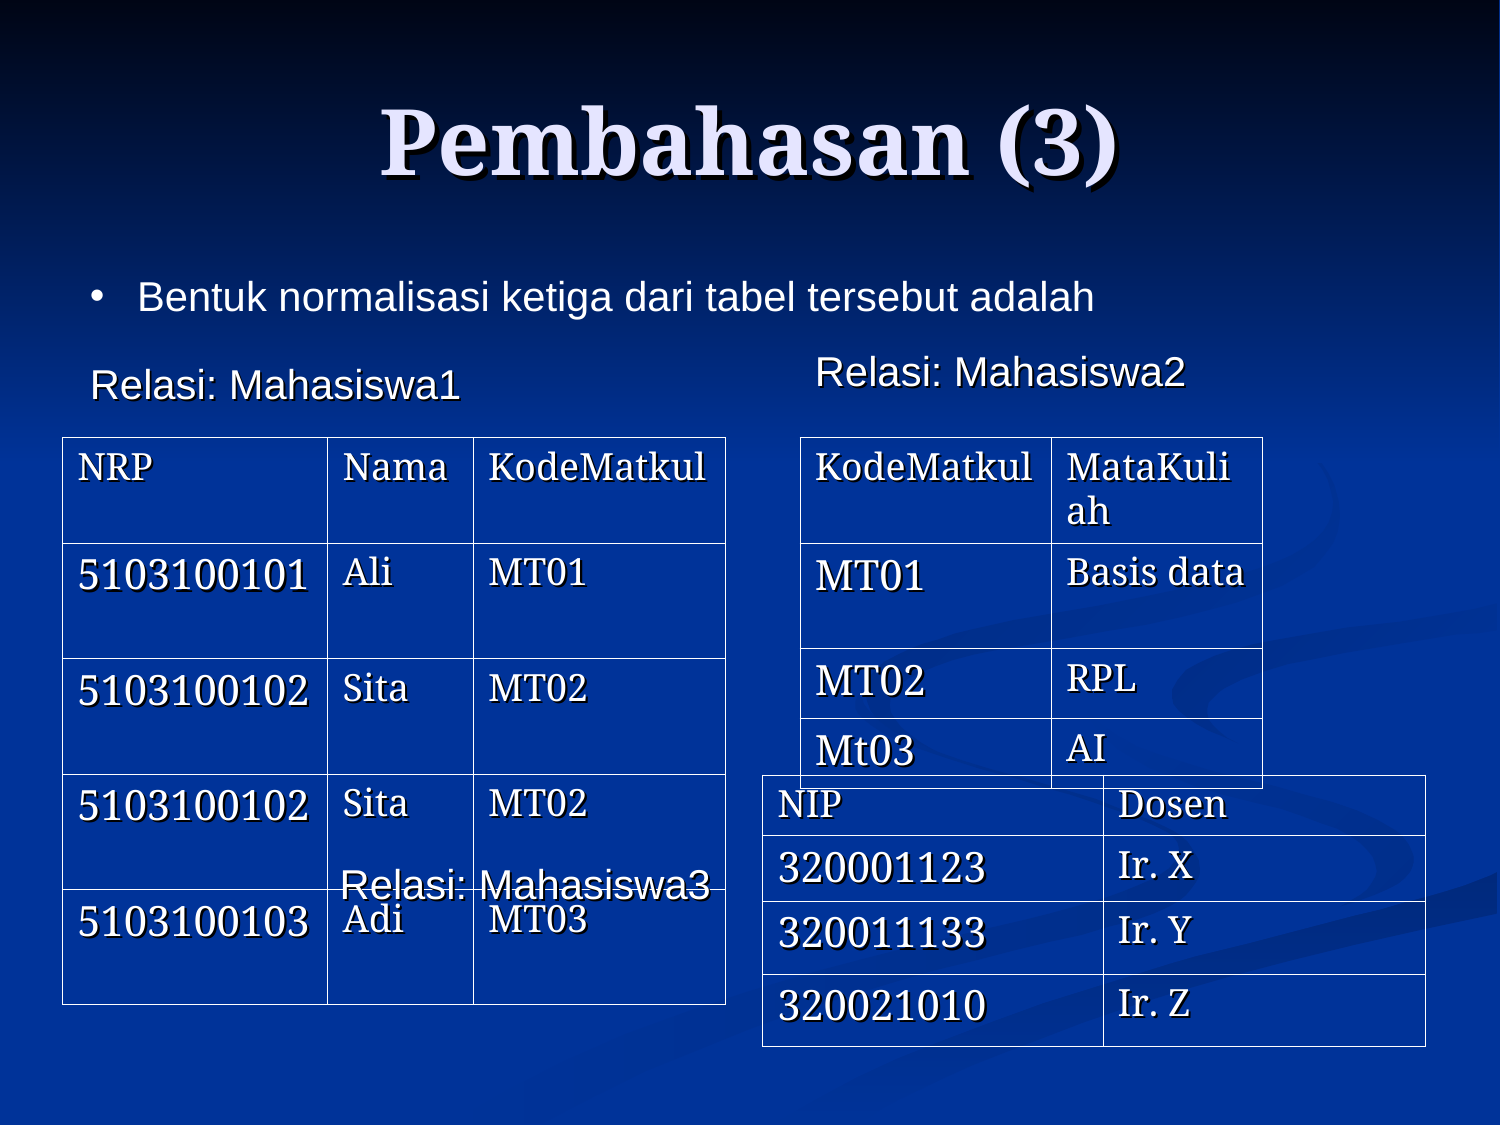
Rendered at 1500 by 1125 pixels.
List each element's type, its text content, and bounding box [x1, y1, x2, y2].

text_box Bentuk normalisasi ketiga dari tabel tersebut adalah [75, 262, 1276, 328]
table_cell AI [1052, 719, 1262, 775]
table_cell 320001123 [763, 836, 1103, 901]
table_cell MT02 [801, 649, 1051, 718]
table_header Nama [328, 438, 473, 543]
table_cell RPL [1052, 649, 1262, 718]
table_cell 5103100101 [63, 544, 327, 658]
table_header NRP [63, 438, 327, 543]
table_cell MT01 [474, 544, 725, 658]
table_header KodeMatkul [801, 438, 1051, 543]
table_header KodeMatkul [474, 438, 725, 543]
text_box Relasi: Mahasiswa1 [74, 350, 550, 426]
table_cell MT03 [474, 925, 725, 1004]
text_box Relasi: Mahasiswa2 [799, 337, 1275, 413]
table_header NIP [763, 776, 1103, 835]
table_cell Sita [328, 775, 473, 849]
table_cell Basis data [1052, 544, 1262, 648]
table_header MataKuliah [1052, 438, 1262, 543]
table_cell Ir. Z [1104, 975, 1425, 1046]
table_cell MT02 [474, 775, 725, 849]
table_cell 5103100103 [63, 890, 327, 1004]
table_cell Mt03 [801, 719, 1051, 775]
table_cell Sita [328, 659, 473, 774]
table_cell Ir. X [1104, 836, 1425, 901]
title Pembahasan (3) [75, 45, 1426, 233]
table_cell 5103100102 [63, 775, 327, 889]
table_cell 5103100102 [63, 659, 327, 774]
table_cell 320011133 [763, 902, 1103, 974]
table_cell Adi [328, 925, 473, 1004]
table_cell MT02 [474, 659, 725, 774]
table_cell MT01 [801, 544, 1051, 648]
table_cell 320021010 [763, 975, 1103, 1046]
table_header Dosen [1104, 776, 1425, 835]
text_box Relasi: Mahasiswa3 [324, 849, 738, 925]
table_cell Ali [328, 544, 473, 658]
table_cell Ir. Y [1104, 902, 1425, 974]
